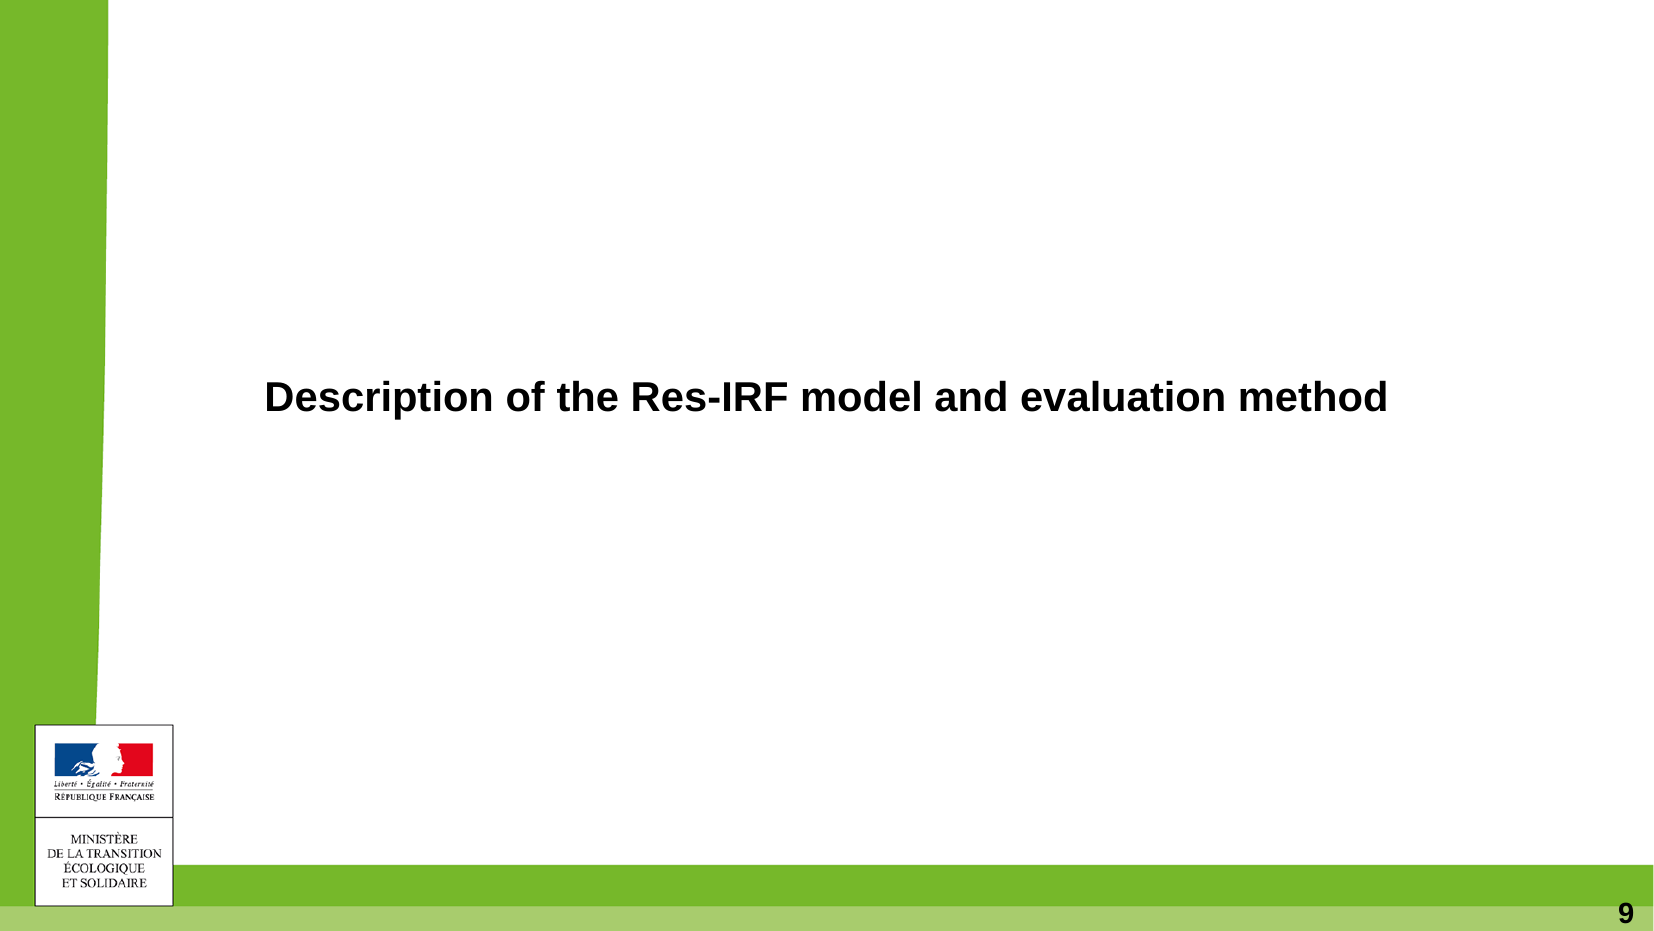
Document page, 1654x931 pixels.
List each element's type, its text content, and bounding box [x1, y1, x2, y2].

picture [0, 0, 1654, 931]
subtitle Description of the Res-IRF model and evaluation method [82, 37, 1571, 758]
